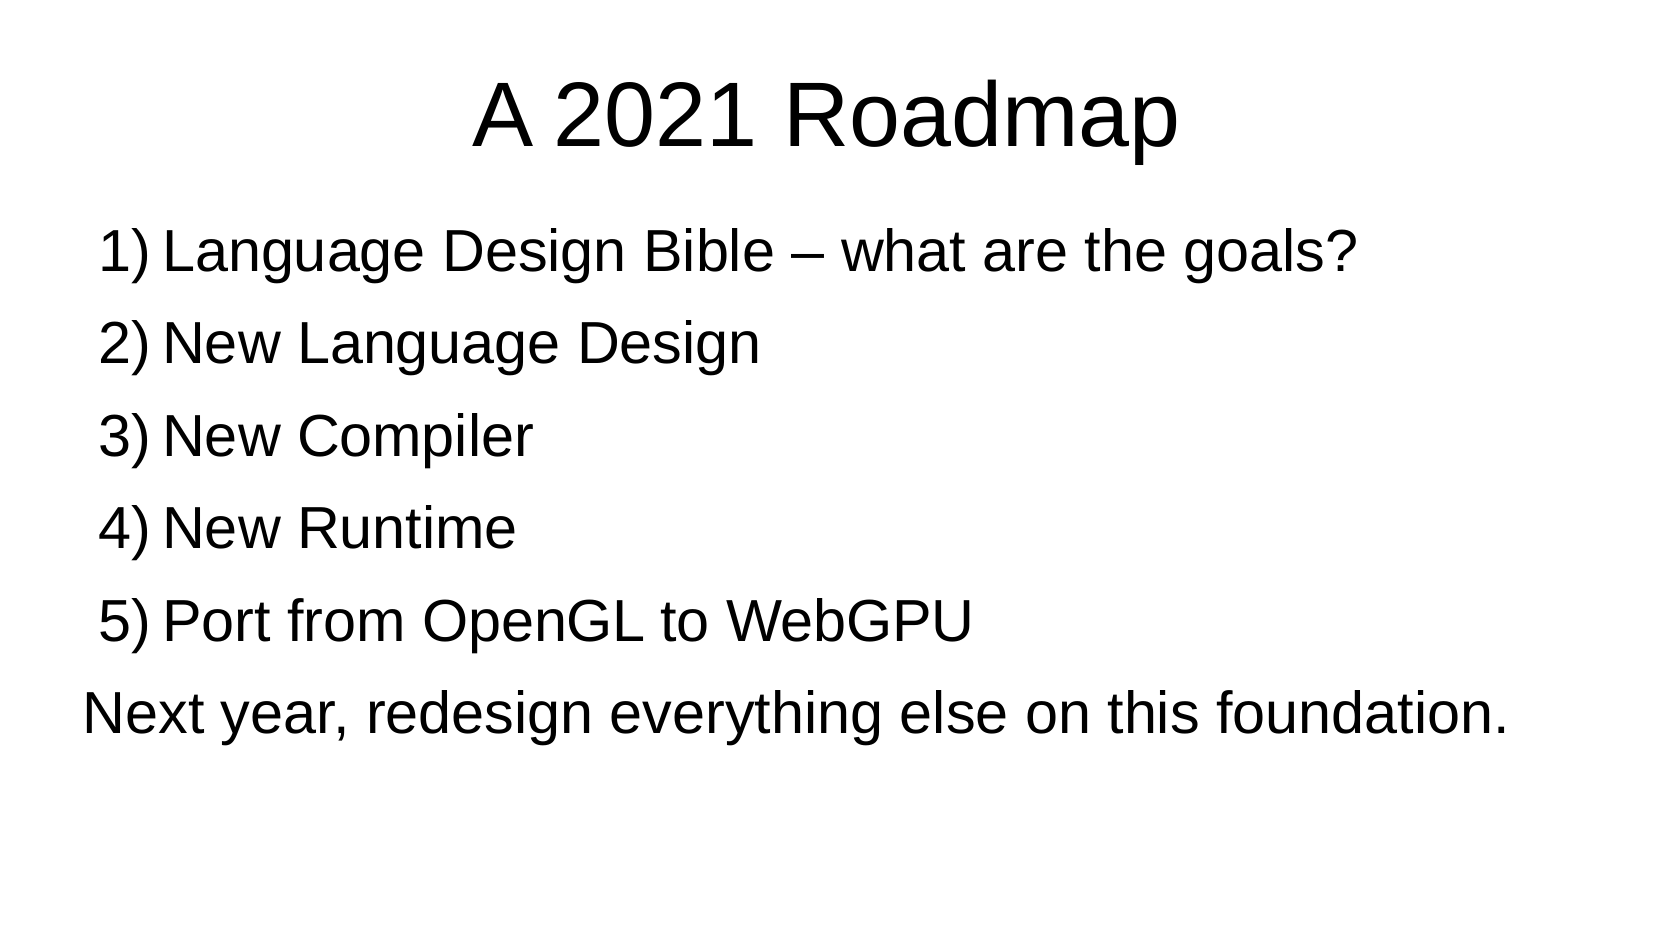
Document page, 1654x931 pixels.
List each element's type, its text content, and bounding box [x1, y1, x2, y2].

title A 2021 Roadmap [82, 37, 1571, 193]
list Language Design Bible – what are the goals? New Language Design New Compiler New Runtime Port from OpenGL to WebGPU Next year, redesign everything else on this foundation. [82, 217, 1571, 758]
